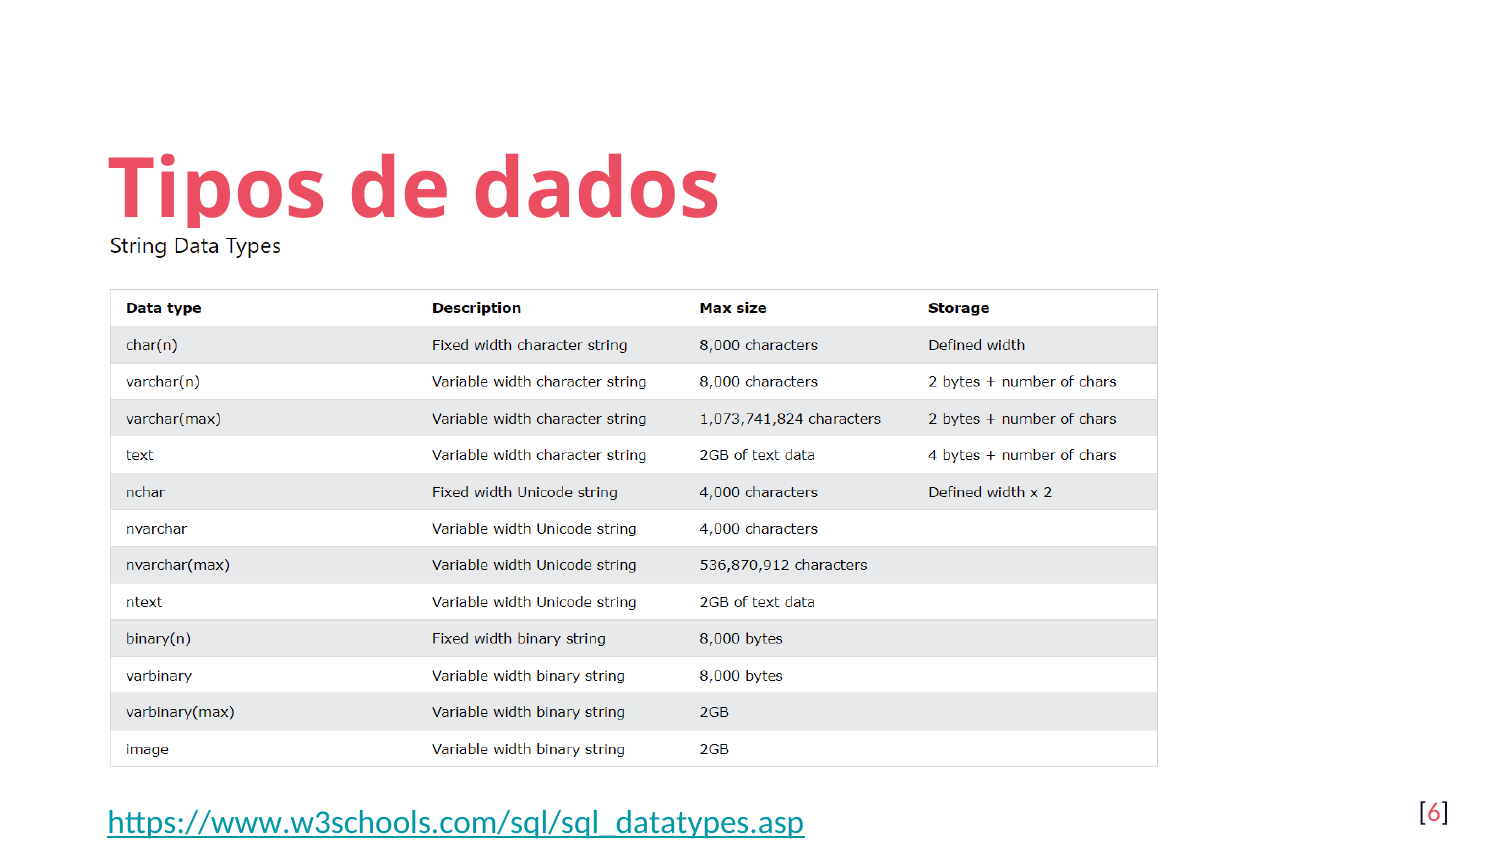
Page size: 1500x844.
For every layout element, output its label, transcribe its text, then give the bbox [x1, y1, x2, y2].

picture [100, 228, 1173, 779]
text_box Tipos de dados [92, 104, 1408, 243]
text_box https://www.w3schools.com/sql/sql_datatypes.asp [92, 779, 1408, 844]
slide_number [‹#›] [1408, 779, 1494, 844]
